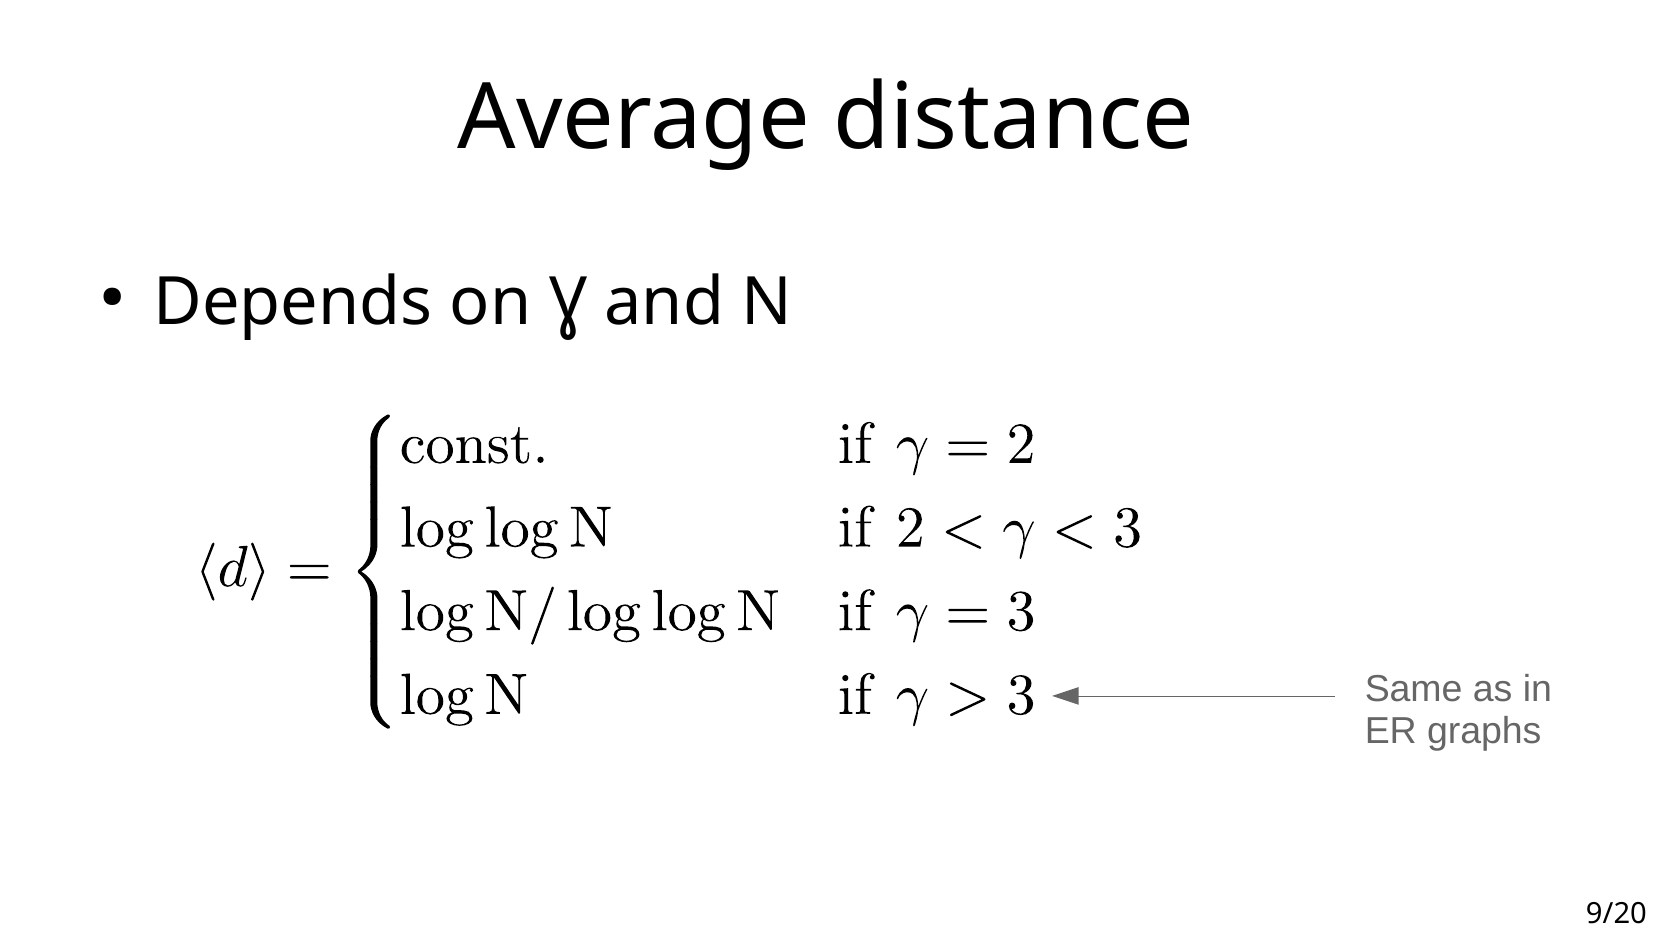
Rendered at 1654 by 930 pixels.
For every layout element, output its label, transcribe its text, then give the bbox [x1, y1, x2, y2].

text_box Same as in ER graphs [1350, 660, 1591, 759]
list Depends on Ɣ and N [82, 252, 1571, 793]
title Average distance [82, 1, 1571, 225]
text_box [195, 414, 1143, 729]
